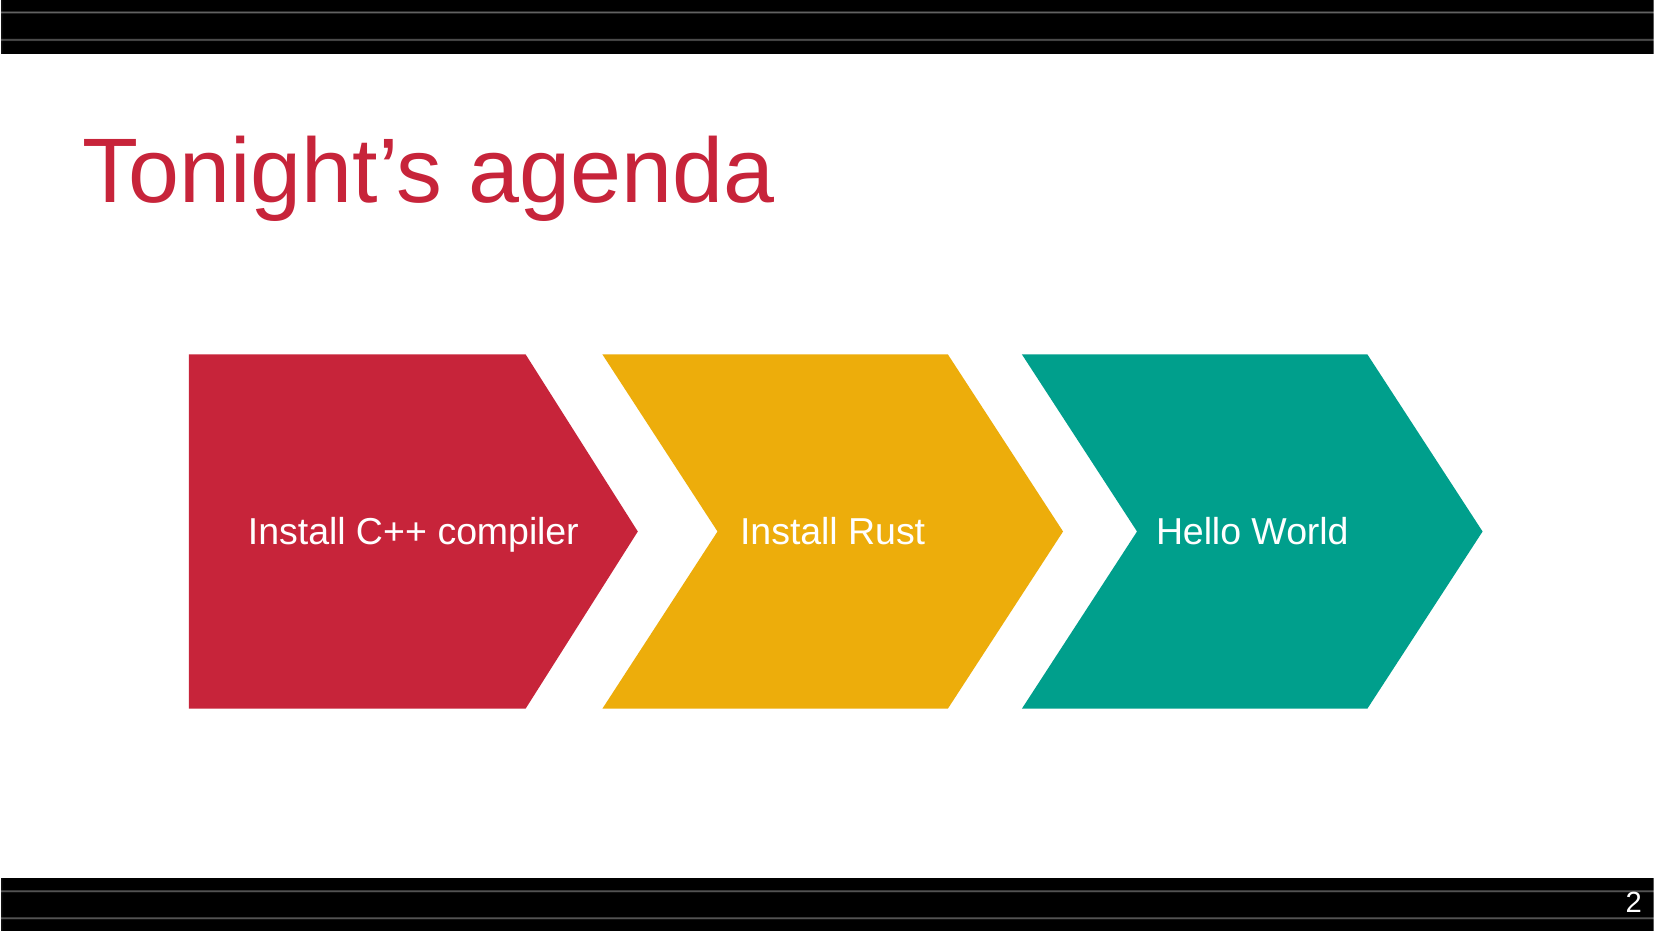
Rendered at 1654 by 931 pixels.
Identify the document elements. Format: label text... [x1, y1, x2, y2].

text_box Install Rust [602, 354, 1064, 709]
picture [1, 0, 1654, 54]
picture [1, 878, 1654, 931]
text_box Hello World [1021, 354, 1483, 709]
text_box Install C++ compiler [188, 354, 638, 709]
title Tonight’s agenda [82, 92, 1571, 249]
